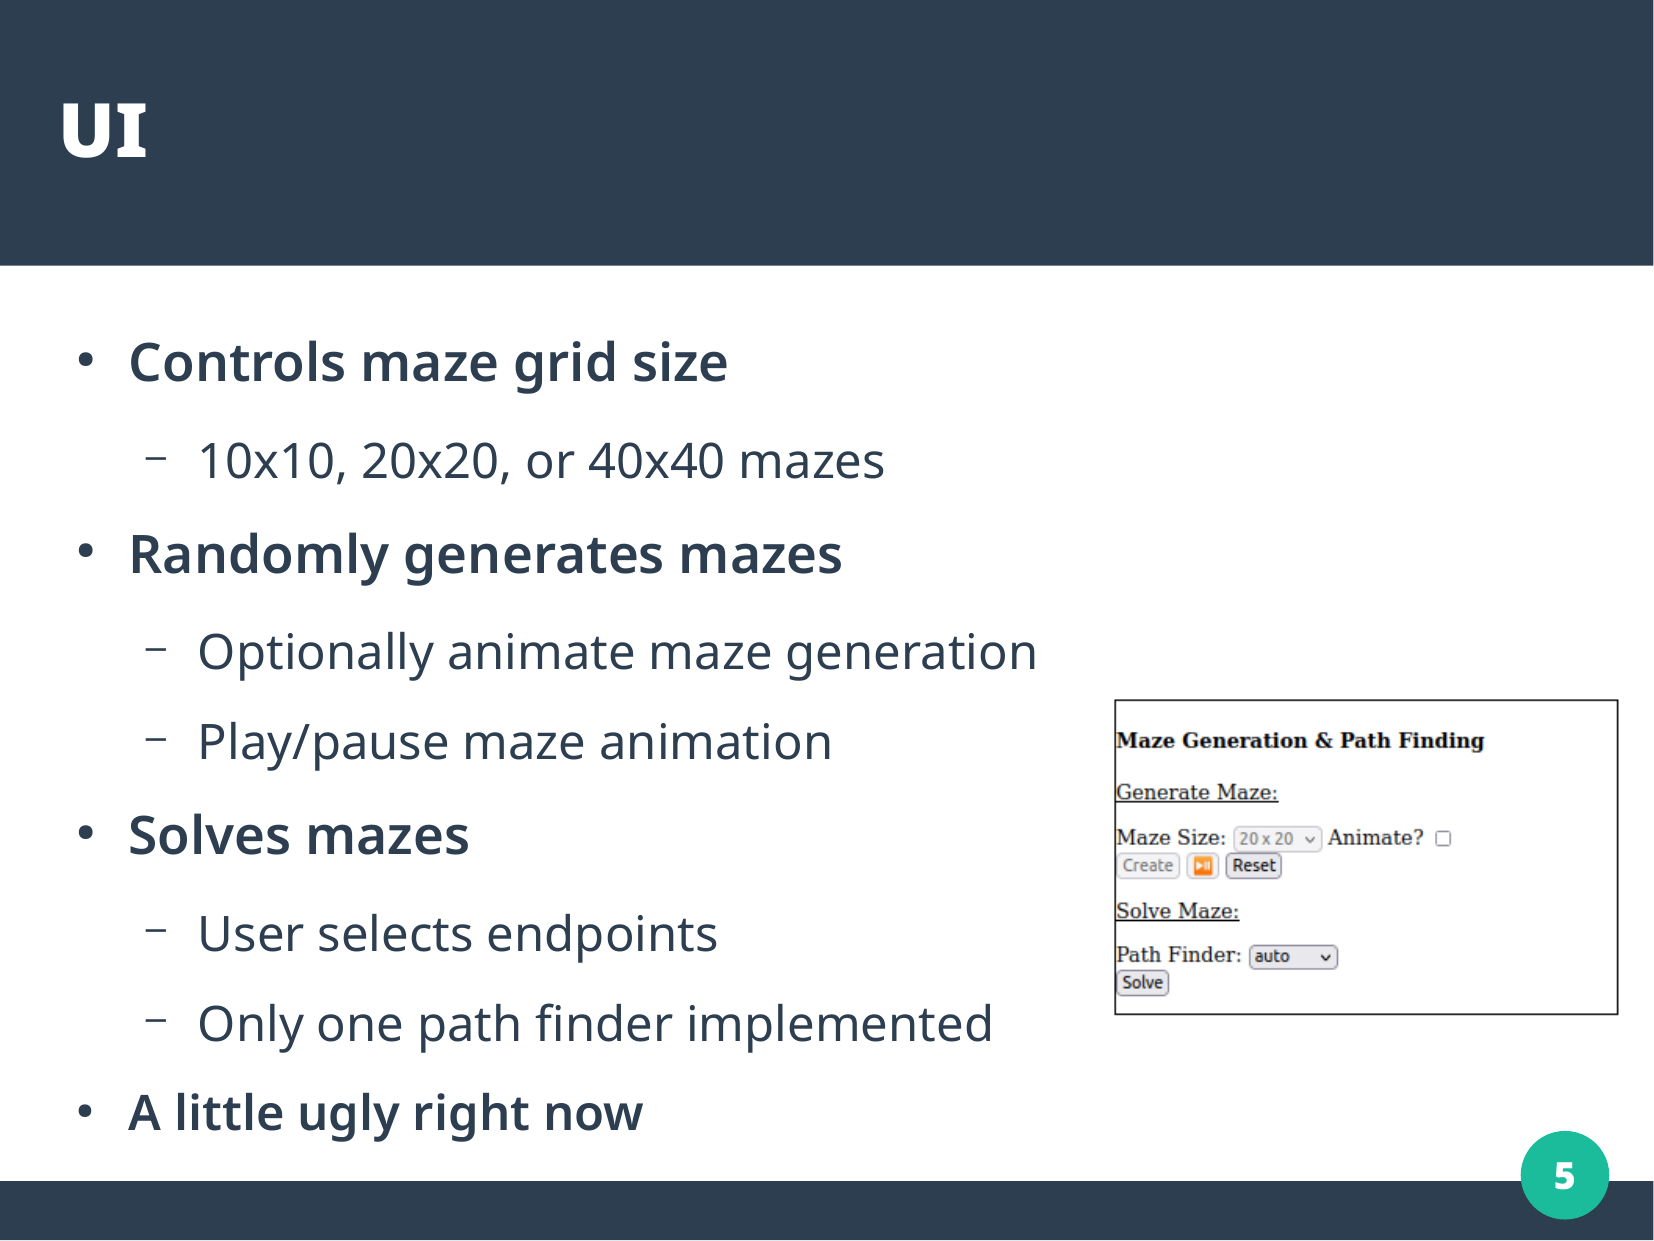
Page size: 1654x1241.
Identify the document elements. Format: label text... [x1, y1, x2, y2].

title UI [59, 49, 1595, 207]
list Controls maze grid size 10x10, 20x20, or 40x40 mazes Randomly generates mazes Optionally animate maze generation Play/pause maze animation Solves mazes User selects endpoints Only one path finder implemented A little ugly right now [59, 324, 1595, 1152]
picture [1110, 695, 1625, 1021]
